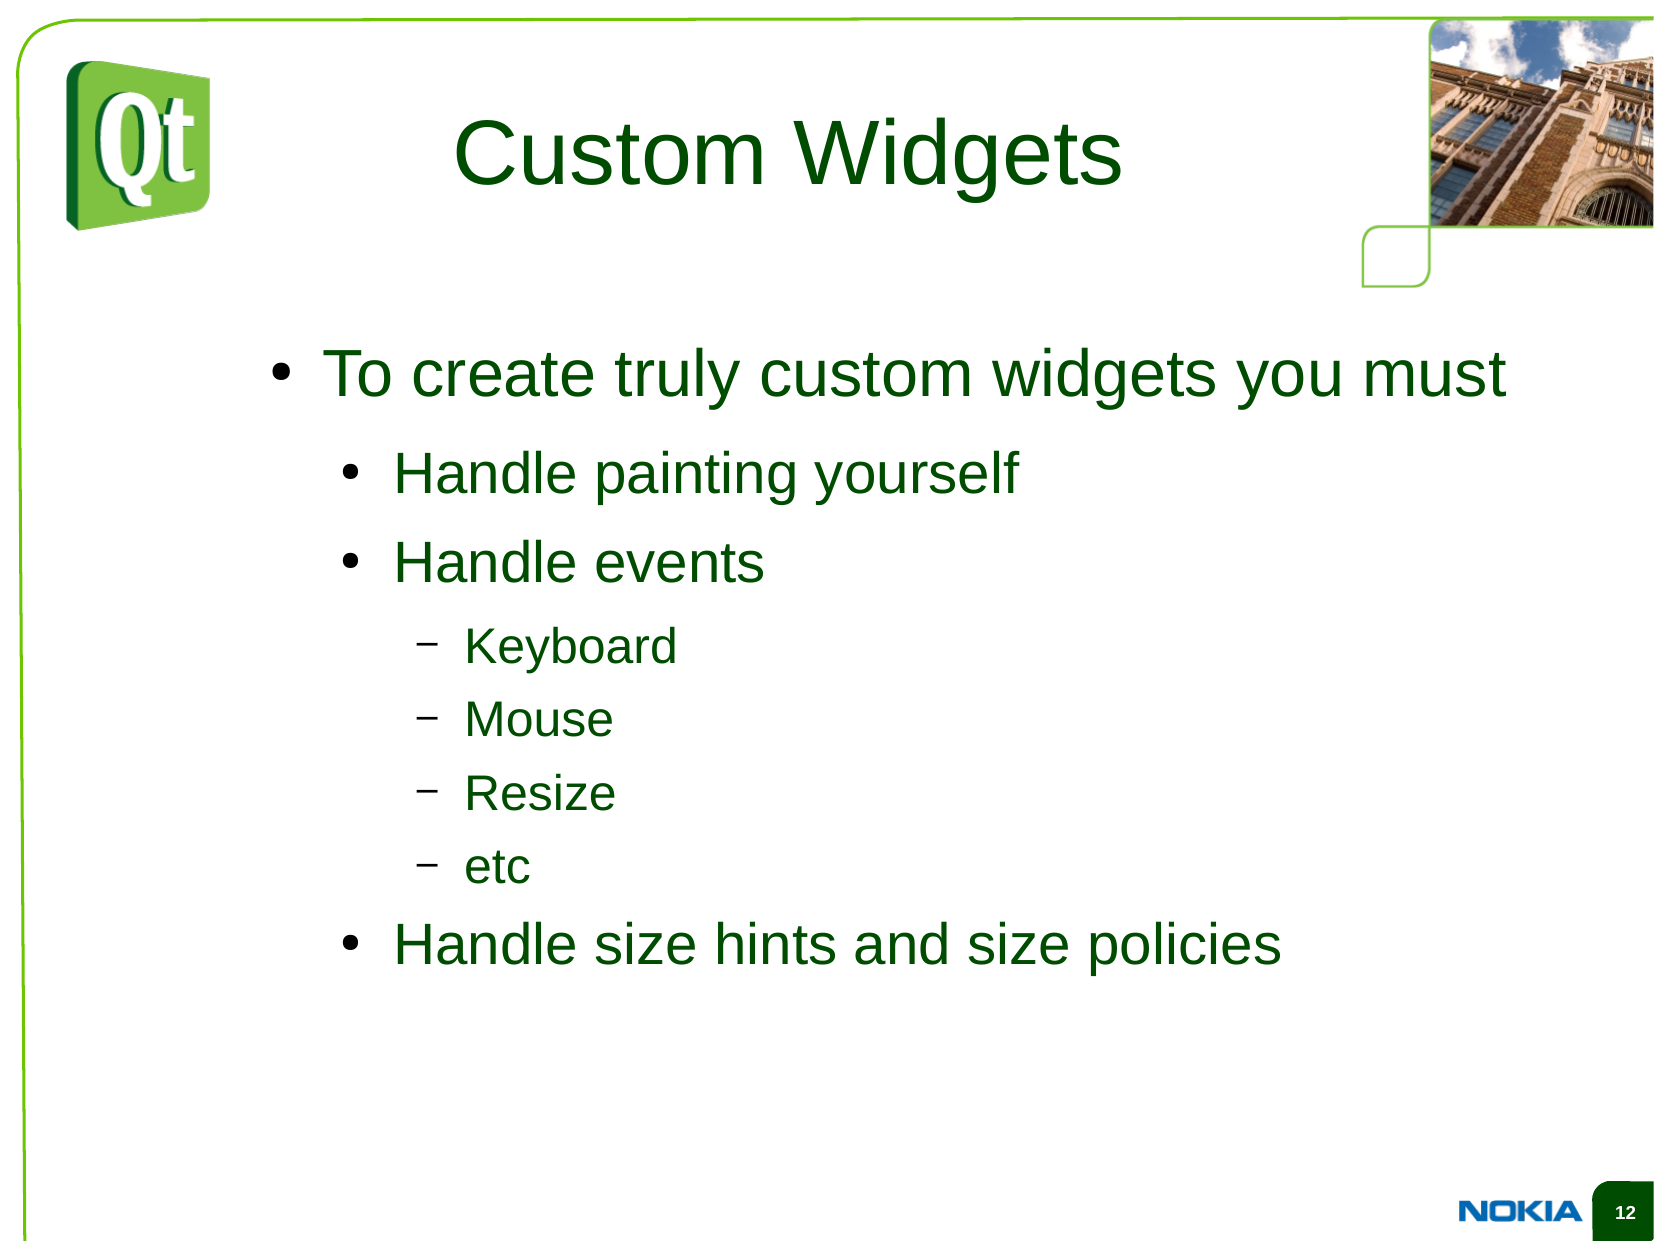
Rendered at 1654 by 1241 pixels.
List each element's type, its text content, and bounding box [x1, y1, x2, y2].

picture [66, 61, 210, 231]
list To create truly custom widgets you must Handle painting yourself Handle events Keyboard Mouse Resize etc Handle size hints and size policies [251, 336, 1571, 1156]
picture [1338, 7, 1654, 308]
title Custom Widgets [251, 49, 1327, 257]
picture [1459, 1200, 1583, 1222]
